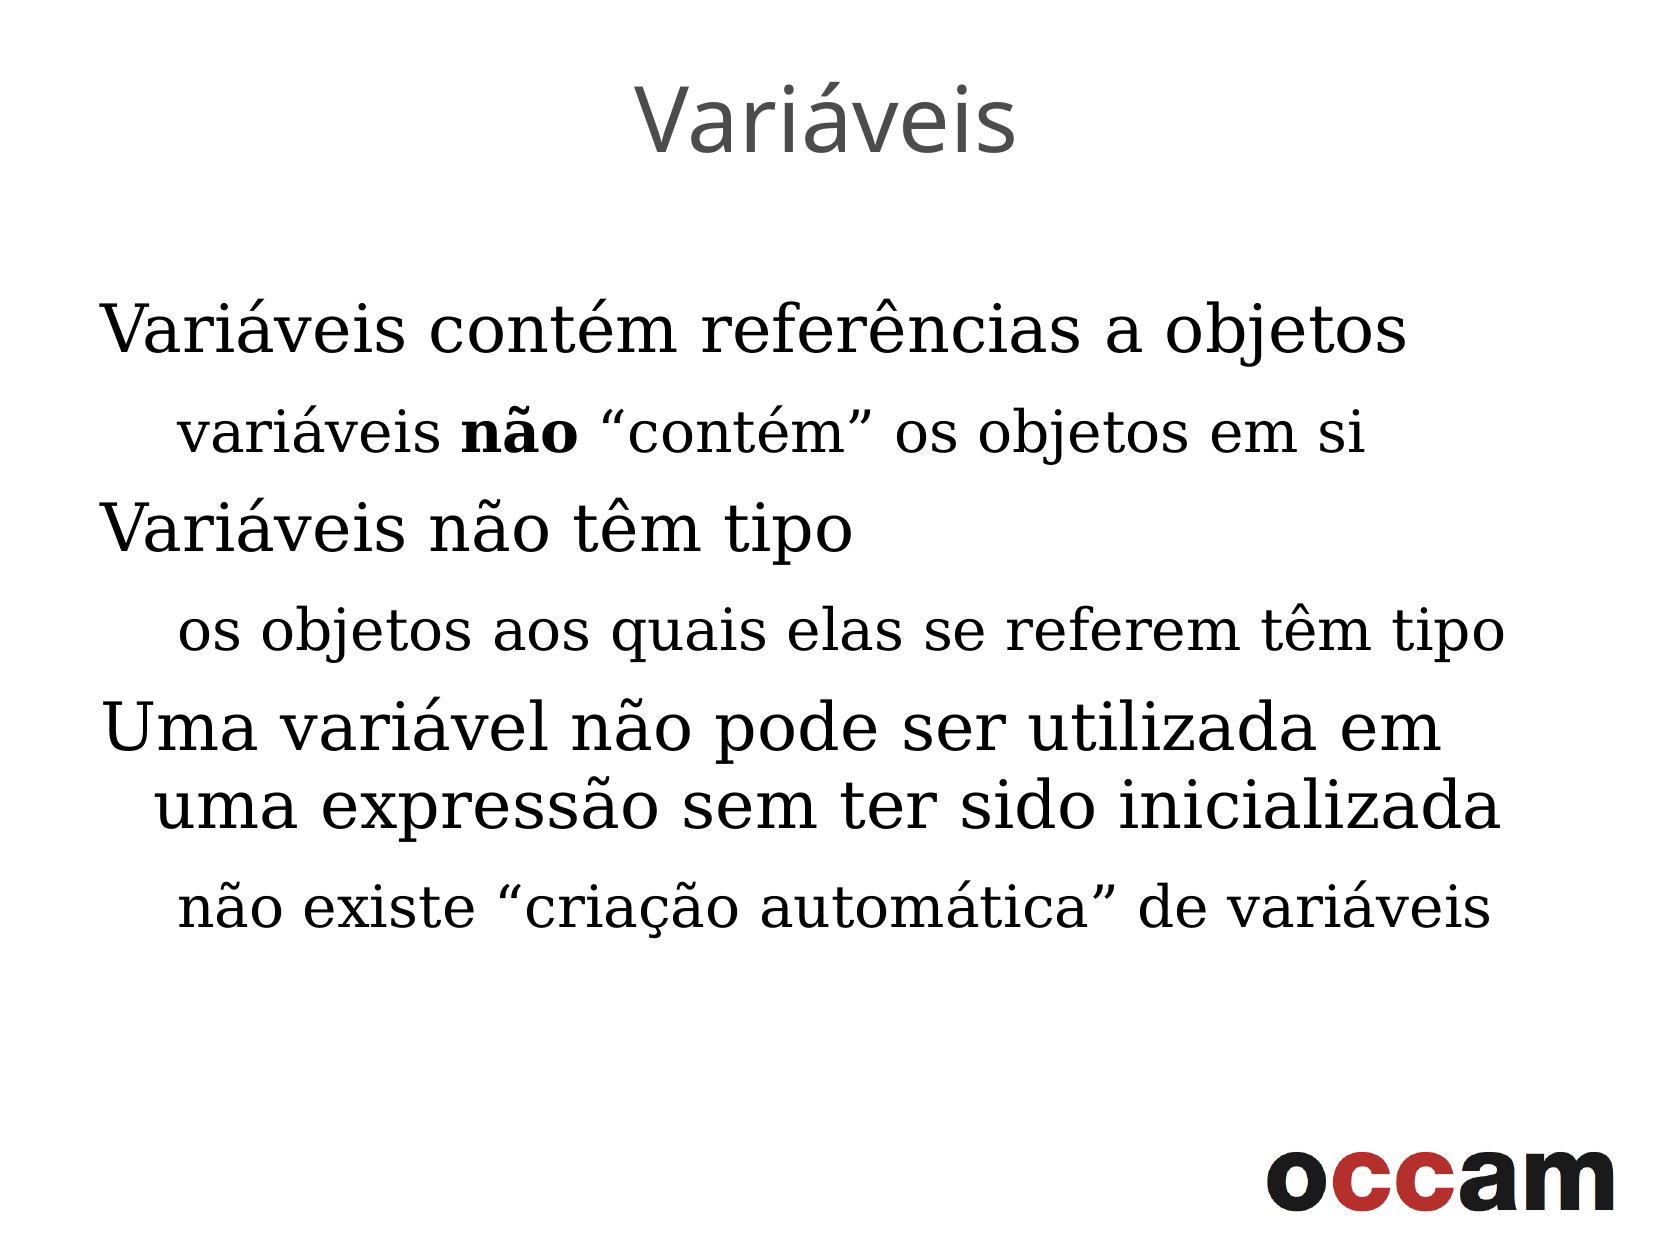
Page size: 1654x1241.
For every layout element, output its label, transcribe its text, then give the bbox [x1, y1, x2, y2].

picture [1237, 1122, 1643, 1241]
title Variáveis [82, 21, 1571, 214]
list Variáveis contém referências a objetos variáveis não “contém” os objetos em si Variáveis não têm tipo os objetos aos quais elas se referem têm tipo Uma variável não pode ser utilizada em uma expressão sem ter sido inicializada não existe “criação automática” de variáveis [82, 290, 1571, 1094]
